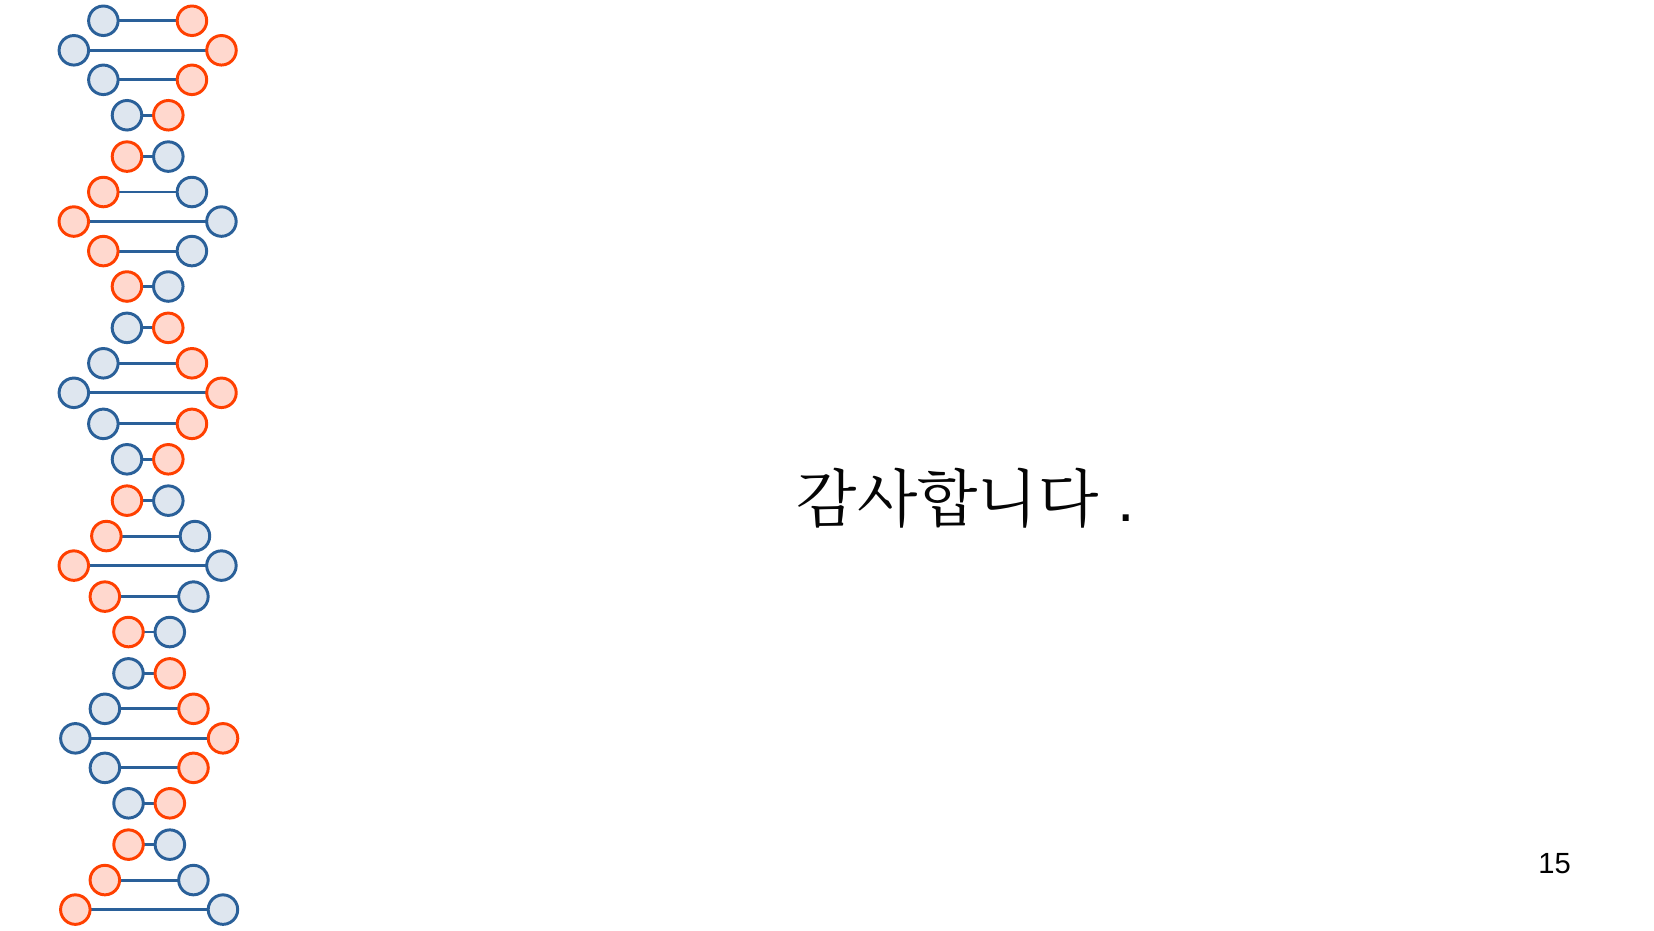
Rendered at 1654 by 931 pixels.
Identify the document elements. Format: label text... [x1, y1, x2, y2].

list 감사합니다. [265, 224, 1595, 764]
